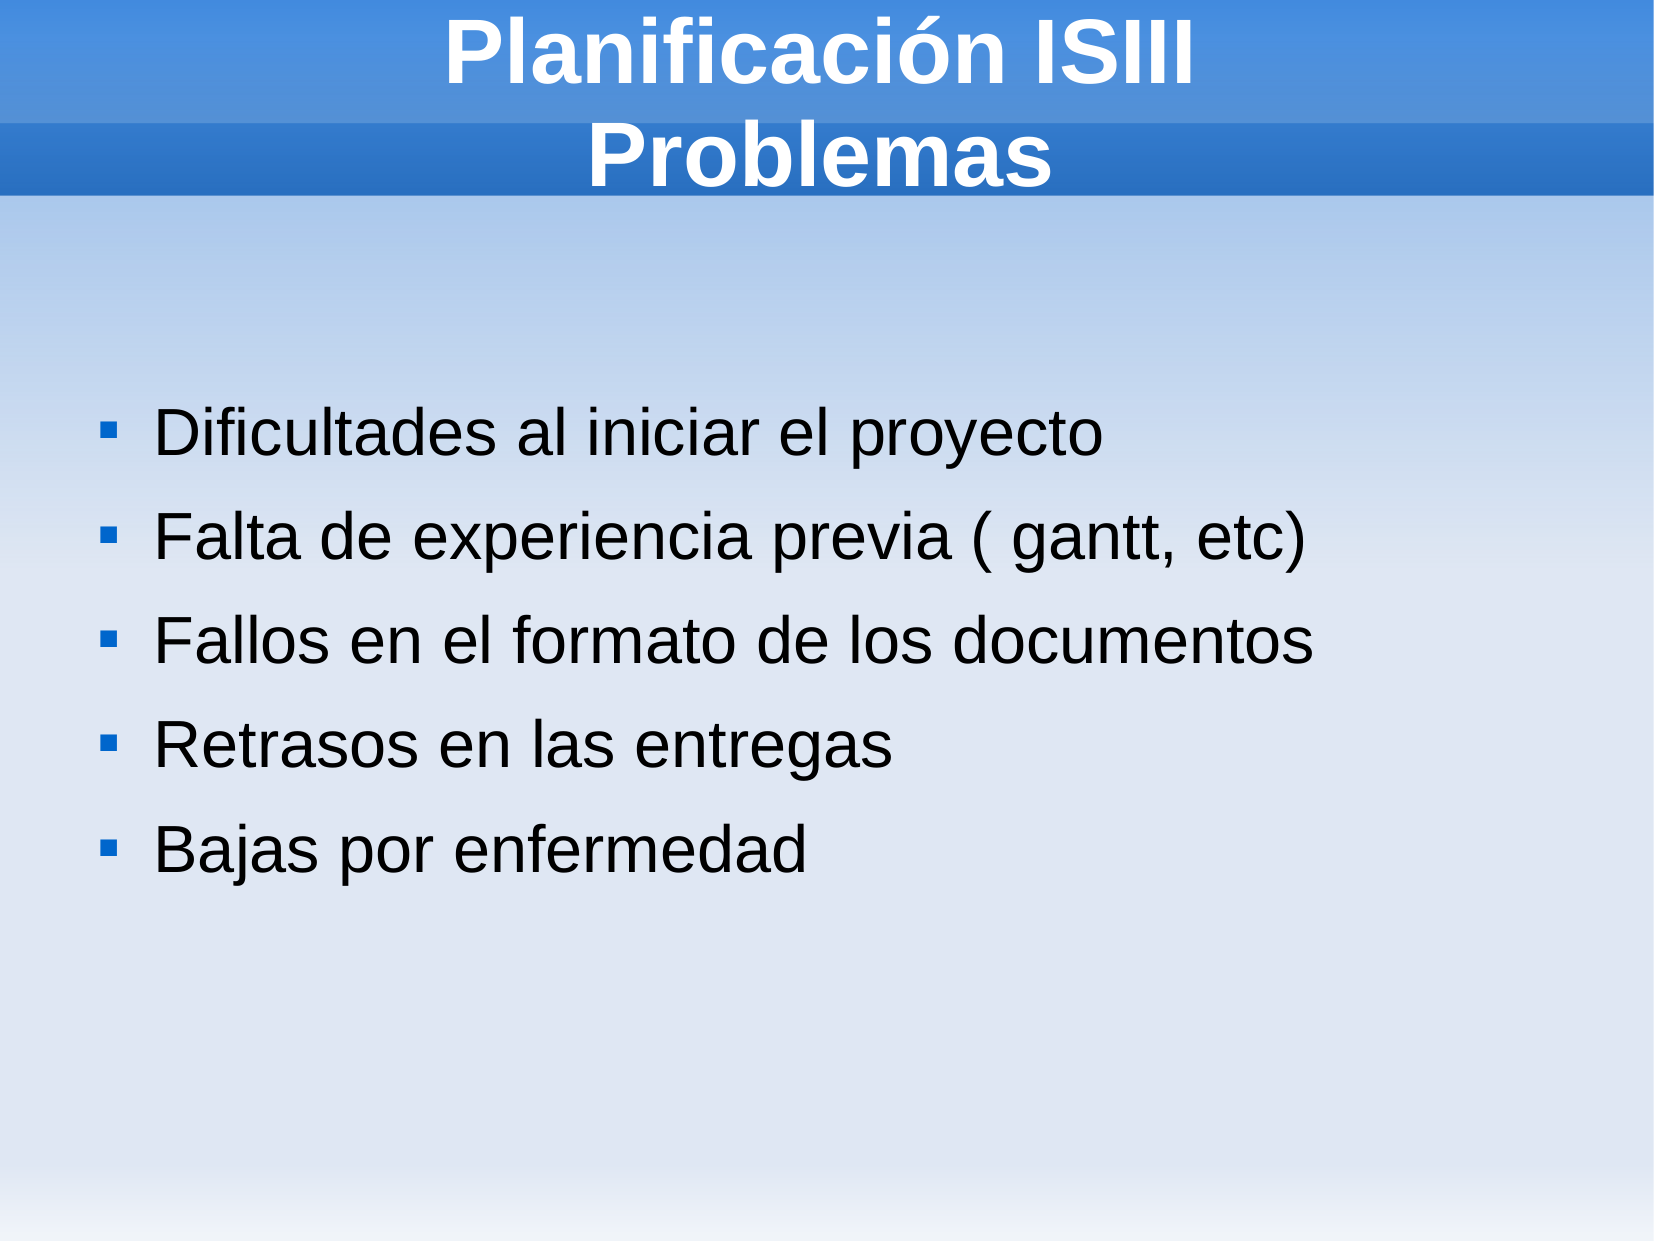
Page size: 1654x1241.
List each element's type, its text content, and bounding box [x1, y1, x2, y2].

title Planificación ISIII Problemas [76, 1, 1565, 207]
list Dificultades al iniciar el proyecto Falta de experiencia previa ( gantt, etc) Fallos en el formato de los documentos Retrasos en las entregas Bajas por enfermedad [82, 290, 1571, 1094]
picture [0, 0, 1654, 1241]
